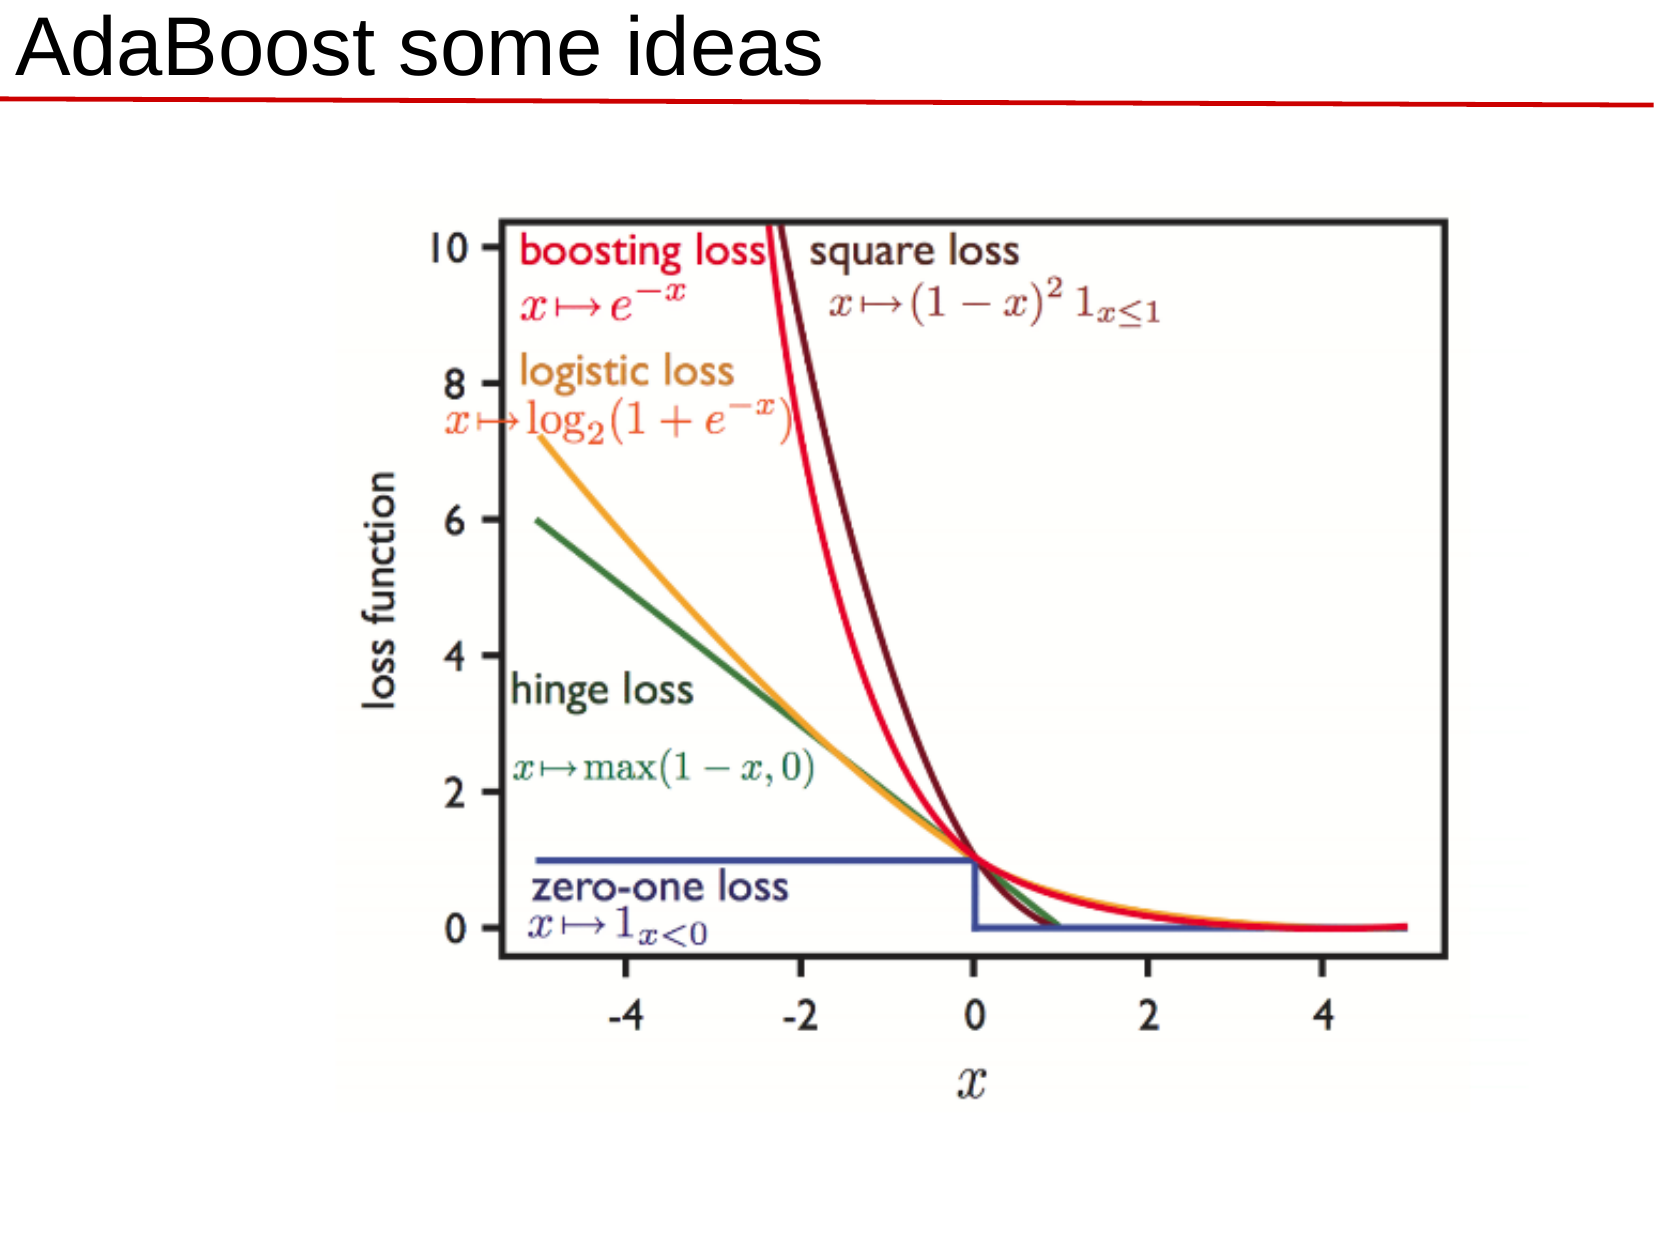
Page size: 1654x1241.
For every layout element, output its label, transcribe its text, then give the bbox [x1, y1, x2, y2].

picture [270, 156, 1603, 1171]
title AdaBoost some ideas [15, 0, 1504, 94]
